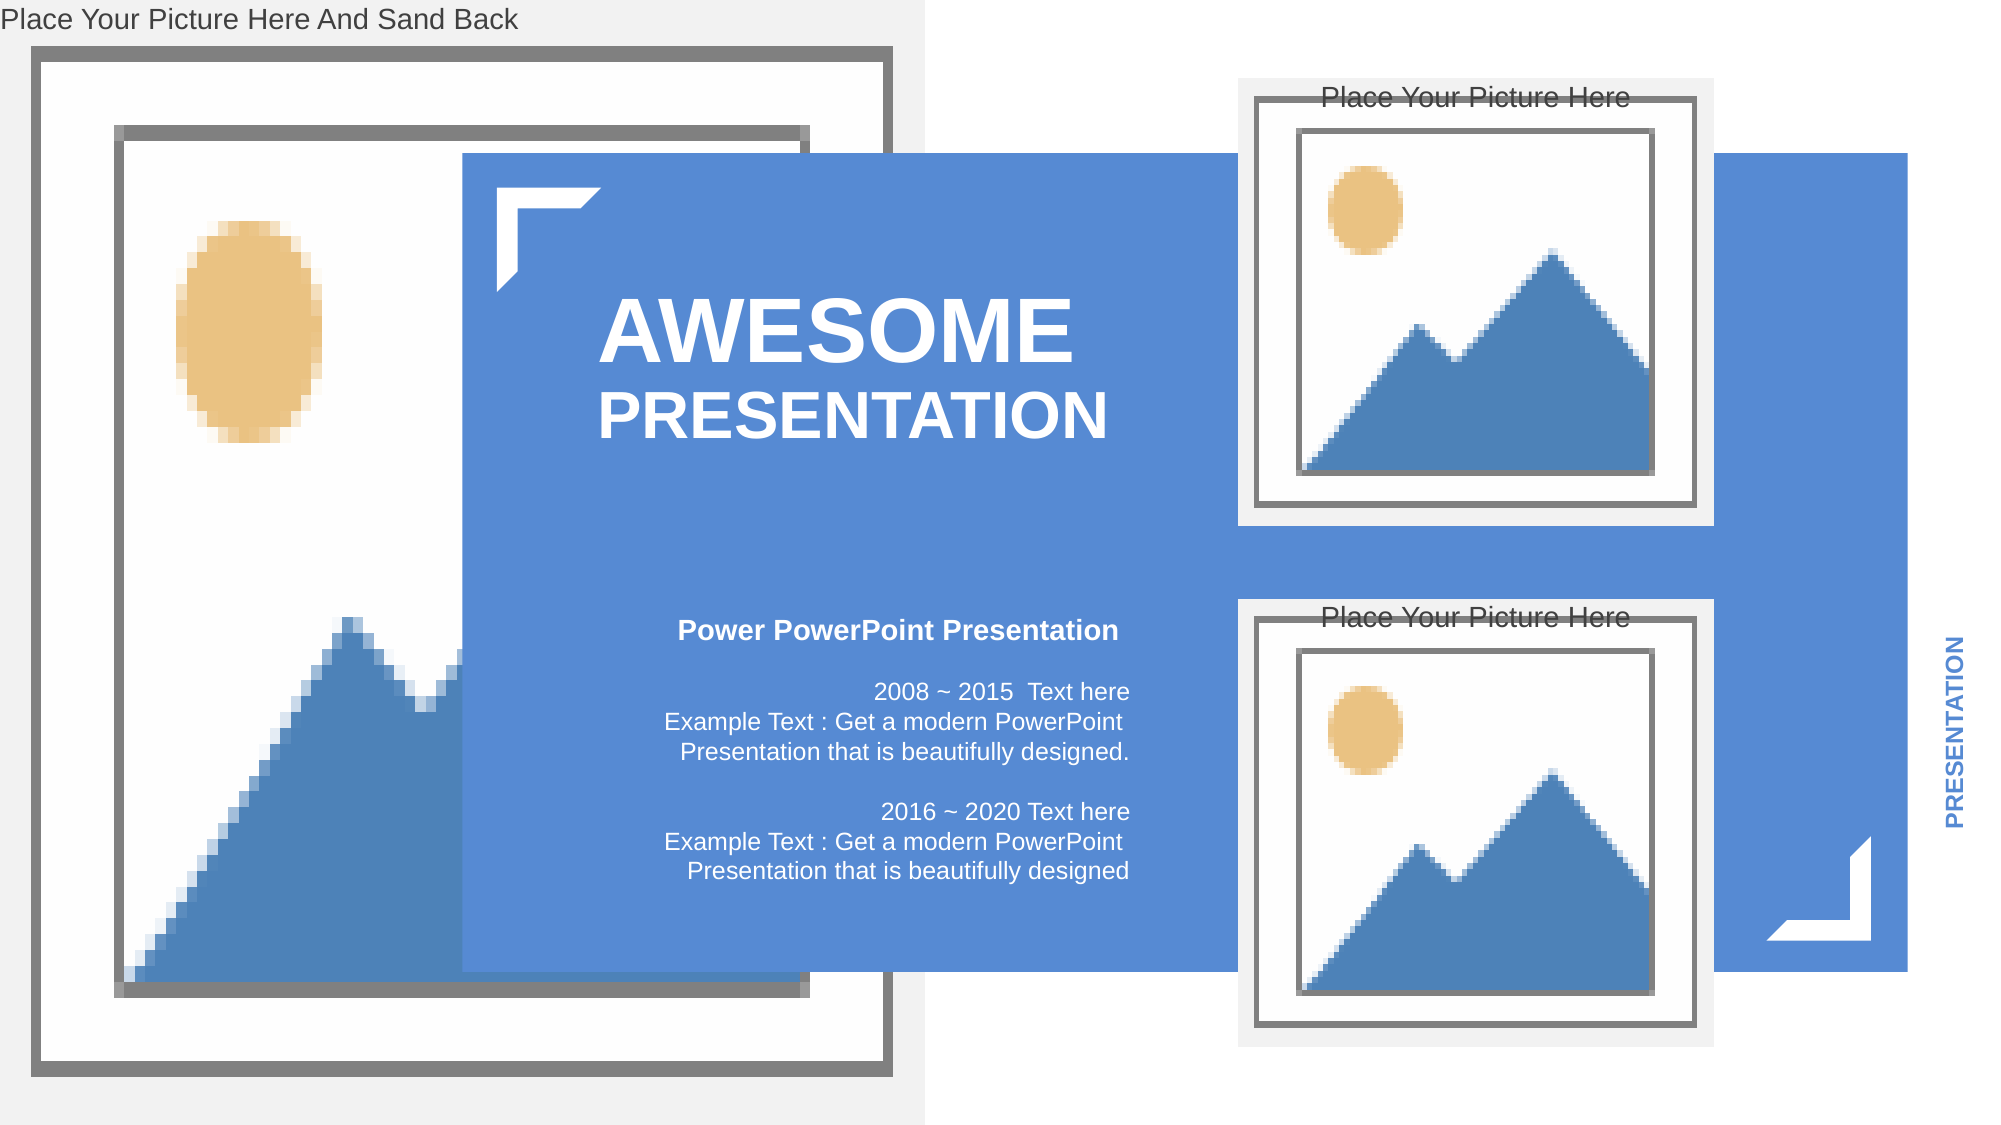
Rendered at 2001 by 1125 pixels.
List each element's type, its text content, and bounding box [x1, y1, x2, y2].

picture [1238, 78, 1714, 527]
text_box [462, 153, 1908, 972]
picture [1238, 598, 1714, 1047]
text_box 2008 ~ 2015 Text here Example Text : Get a modern PowerPoint Presentation that is beautifully designed. 2016 ~ 2020 Text here Example Text : Get a modern PowerPoint Presentation that is beautifully designed [643, 668, 1146, 893]
picture [0, 0, 925, 1125]
text_box Power PowerPoint Presentation [647, 603, 1146, 654]
text_box PRESENTATION [1930, 280, 1976, 845]
text_box PRESENTATION [582, 364, 1146, 460]
text_box AWESOME [582, 263, 1146, 364]
